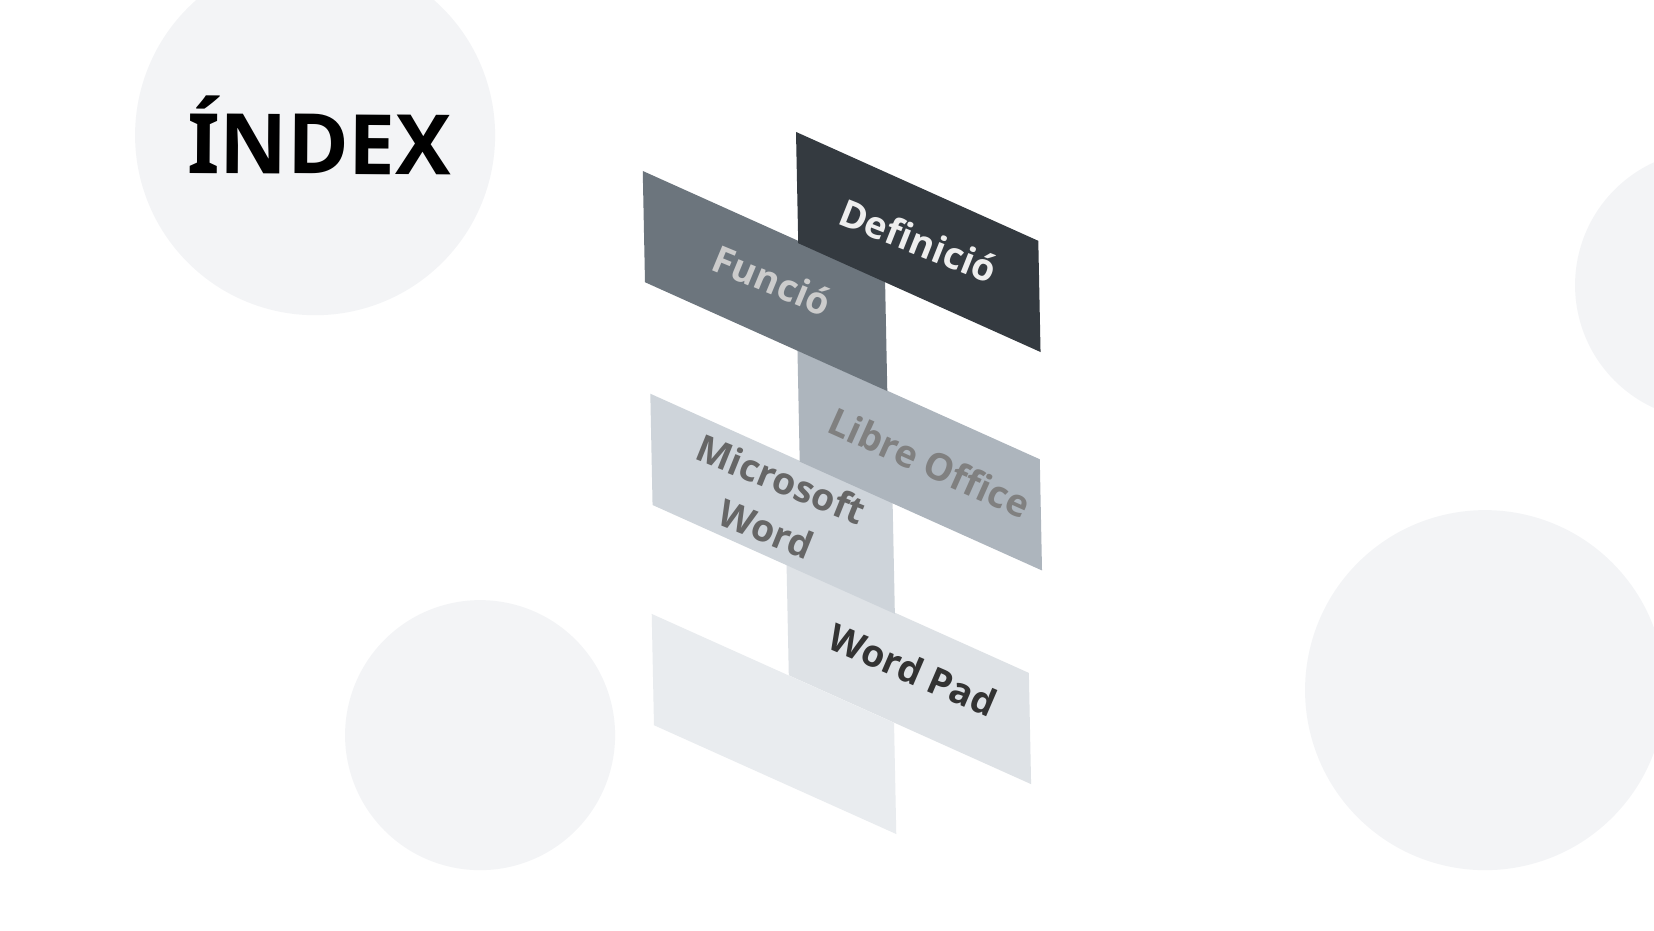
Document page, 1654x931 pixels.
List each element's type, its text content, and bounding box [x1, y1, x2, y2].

text_box Libre Office [804, 382, 1133, 578]
text_box Funció [526, 152, 857, 340]
text_box Definició [690, 124, 1022, 308]
text_box ÍNDEX [169, 76, 467, 208]
text_box Word Pad [804, 598, 1134, 790]
text_box Microsoft Word [601, 388, 952, 621]
